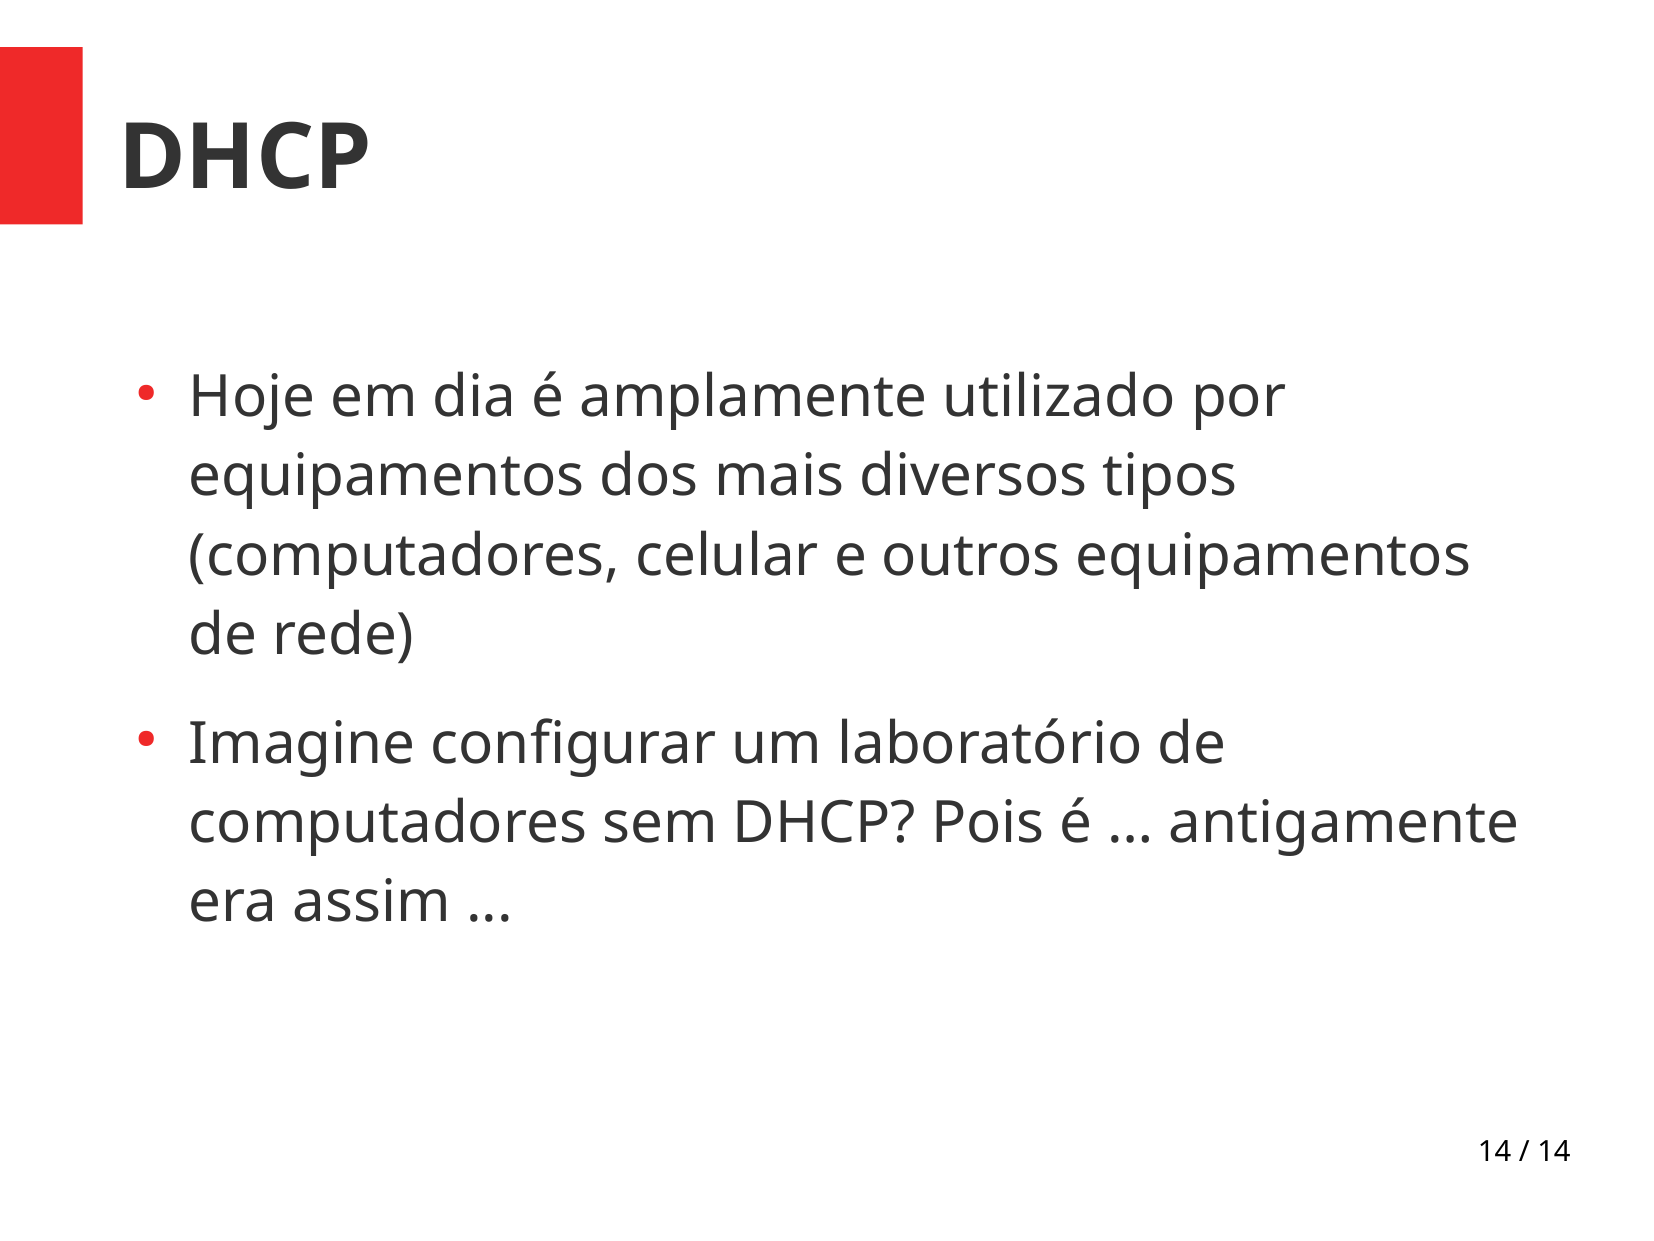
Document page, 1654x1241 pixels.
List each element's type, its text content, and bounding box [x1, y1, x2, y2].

list Hoje em dia é amplamente utilizado por equipamentos dos mais diversos tipos (computadores, celular e outros equipamentos de rede) Imagine configurar um laboratório de computadores sem DHCP? Pois é … antigamente era assim ... [118, 354, 1536, 1074]
title DHCP [118, 49, 1571, 257]
